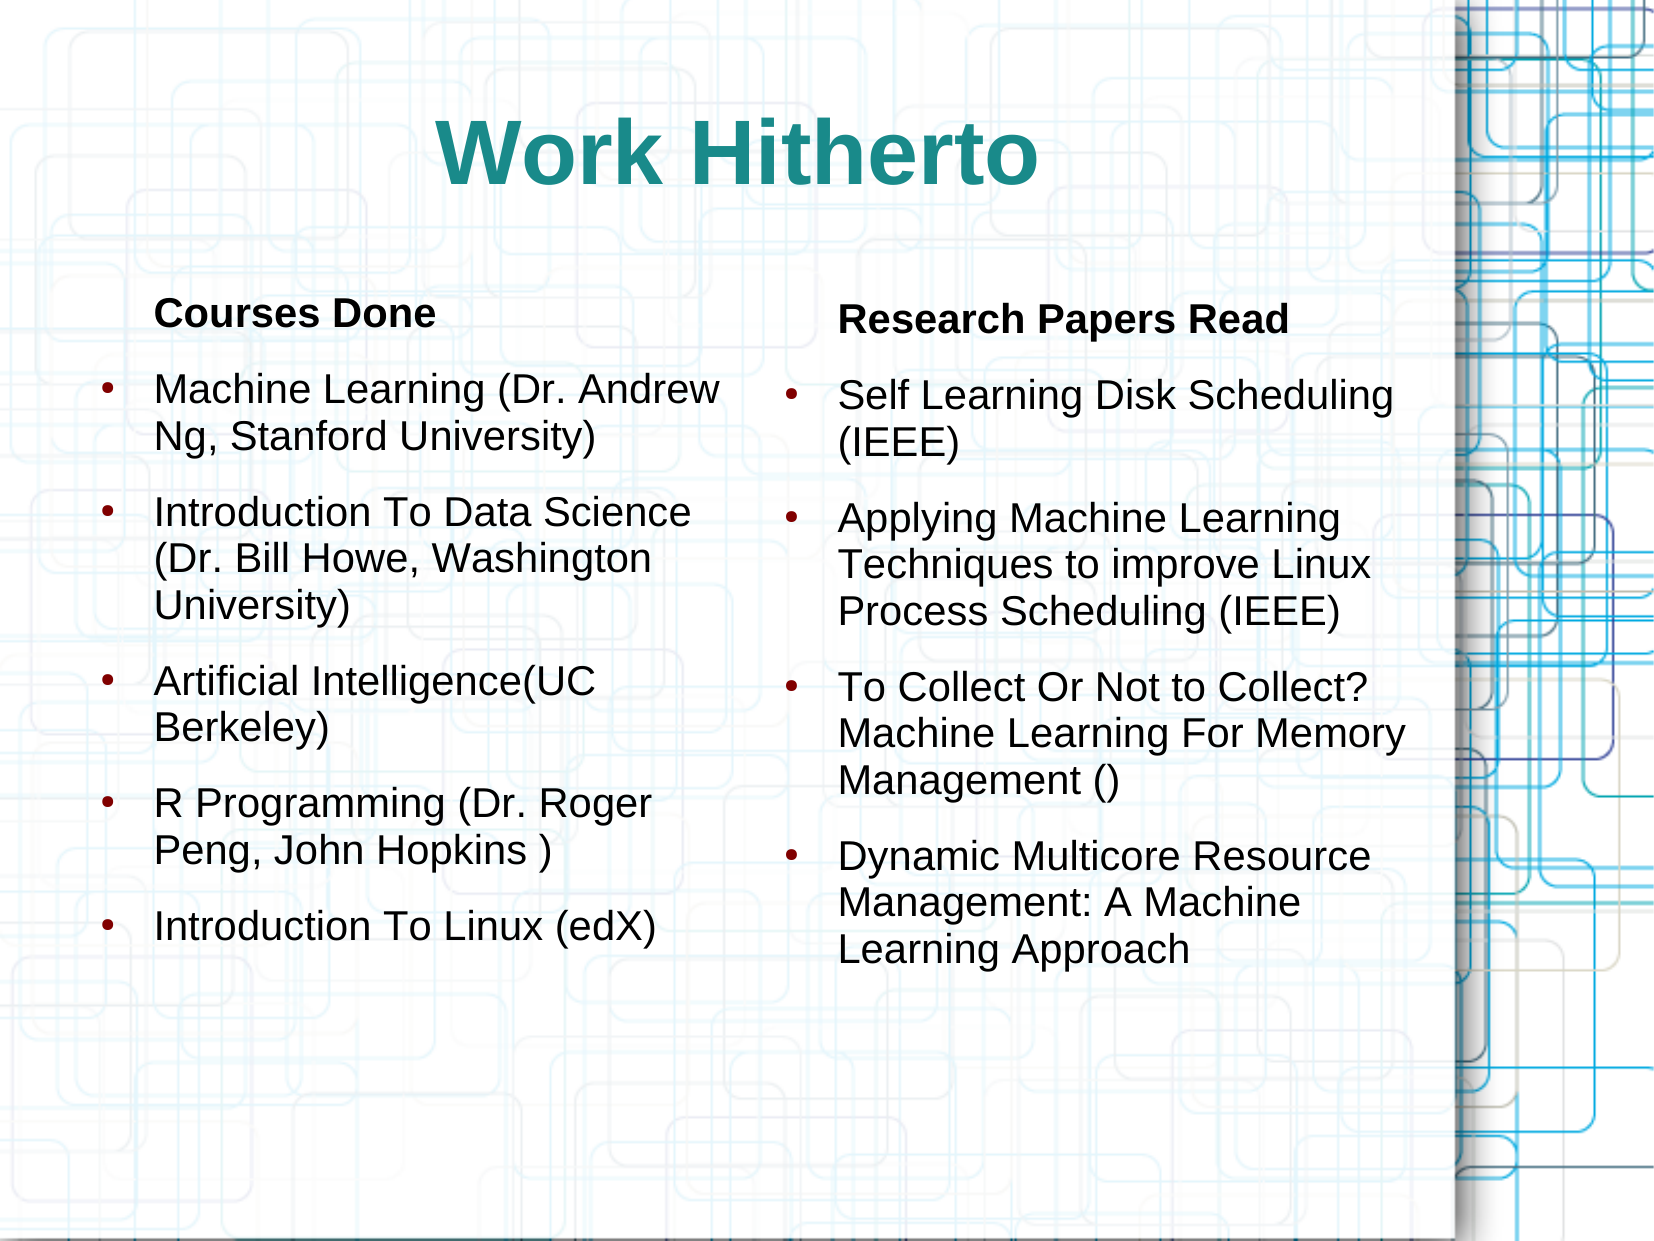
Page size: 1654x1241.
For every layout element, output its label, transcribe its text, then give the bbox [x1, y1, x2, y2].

title Work Hitherto [59, 49, 1418, 257]
list Research Papers Read Self Learning Disk Scheduling (IEEE) Applying Machine Learning Techniques to improve Linux Process Scheduling (IEEE) To Collect Or Not to Collect? Machine Learning For Memory Management () Dynamic Multicore Resource Management: A Machine Learning Approach [766, 296, 1418, 1016]
picture [0, 0, 1654, 1241]
list Courses Done Machine Learning (Dr. Andrew Ng, Stanford University) Introduction To Data Science (Dr. Bill Howe, Washington University) Artificial Intelligence(UC Berkeley) R Programming (Dr. Roger Peng, John Hopkins ) Introduction To Linux (edX) [82, 290, 734, 1010]
